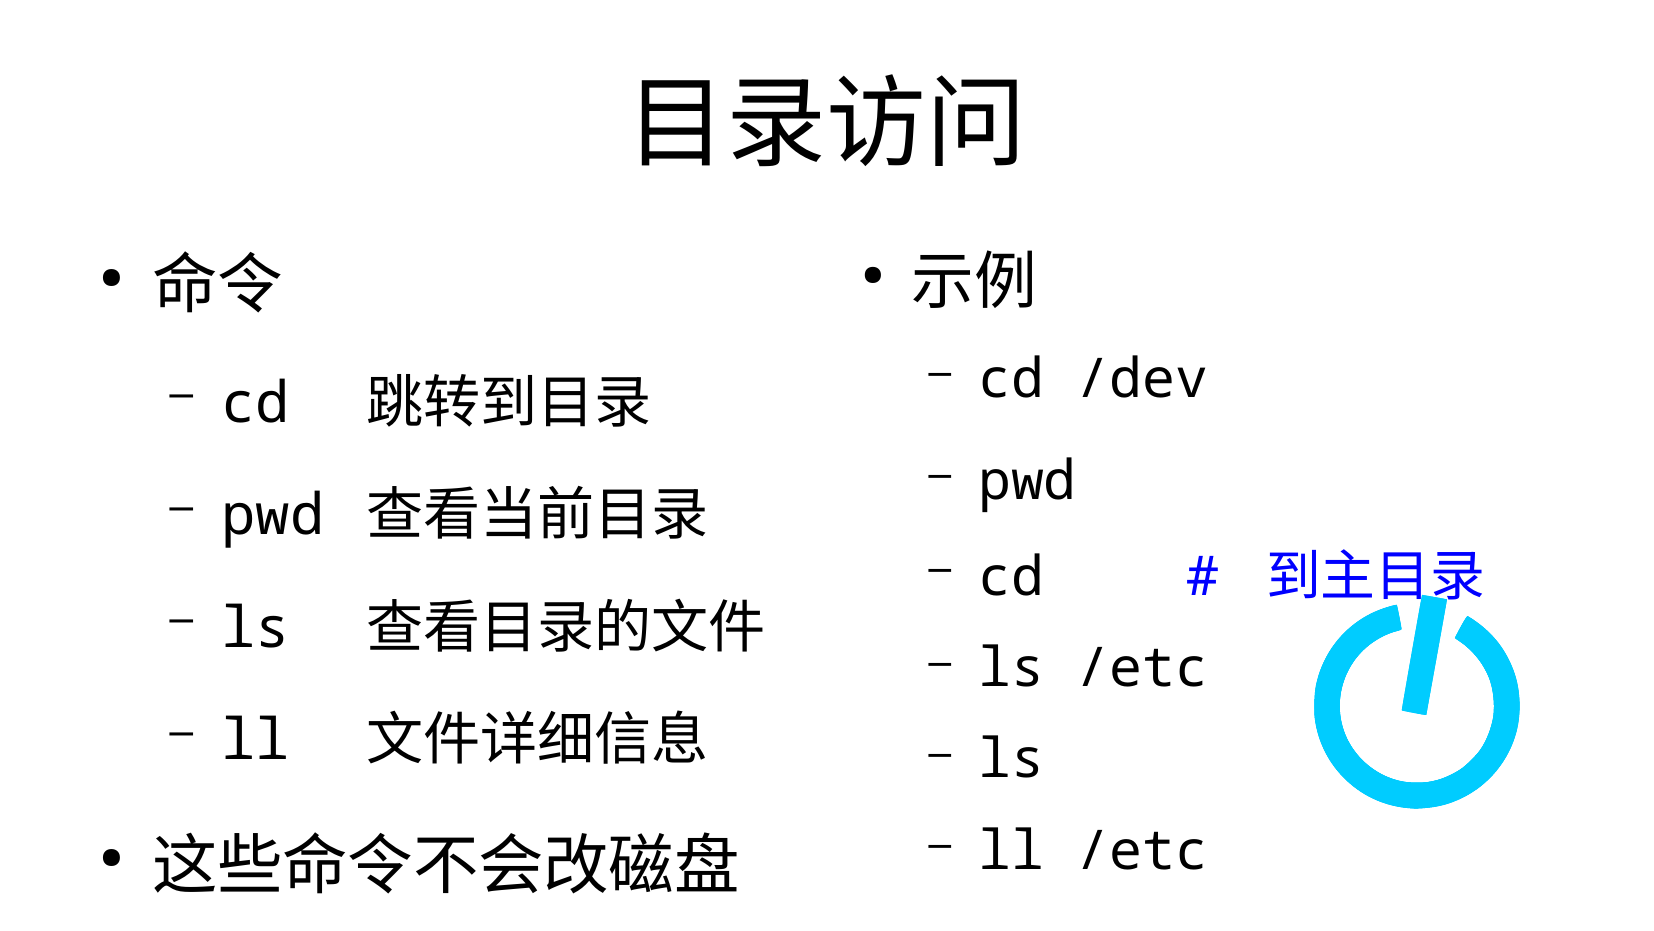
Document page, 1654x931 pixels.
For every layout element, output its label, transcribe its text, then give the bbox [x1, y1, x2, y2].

list 命令 cd 跳转到目录 pwd 查看当前目录 ls 查看目录的文件 ll 文件详细信息 这些命令不会改磁盘 [82, 217, 809, 910]
list 示例 cd /dev pwd cd # 到主目录 ls /etc ls ll /etc [845, 217, 1572, 886]
title 目录访问 [82, 37, 1571, 193]
